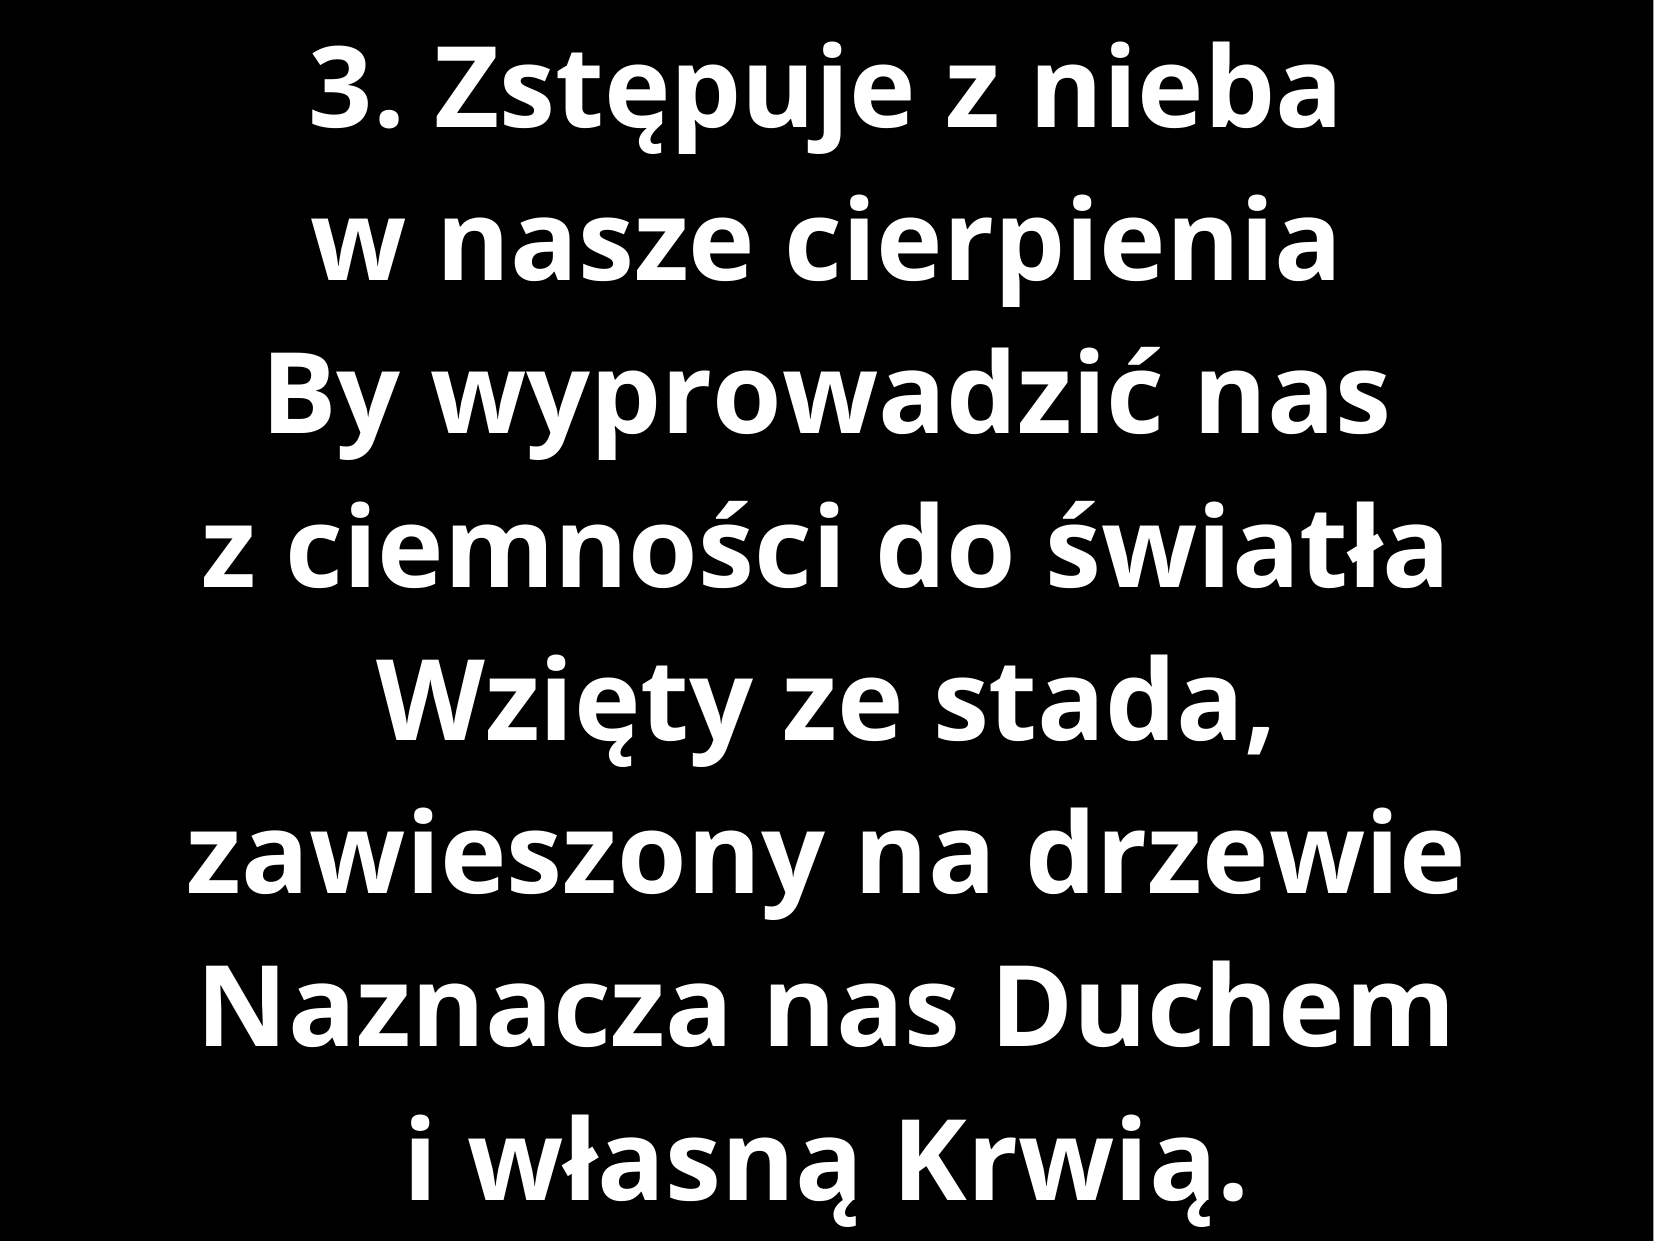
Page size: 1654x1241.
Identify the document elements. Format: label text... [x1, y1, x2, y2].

title 3. Zstępuje z nieba w nasze cierpienia By wyprowadzić nas z ciemności do światła Wzięty ze stada, zawieszony na drzewie Naznacza nas Duchem i własną Krwią. [0, 0, 1654, 1241]
